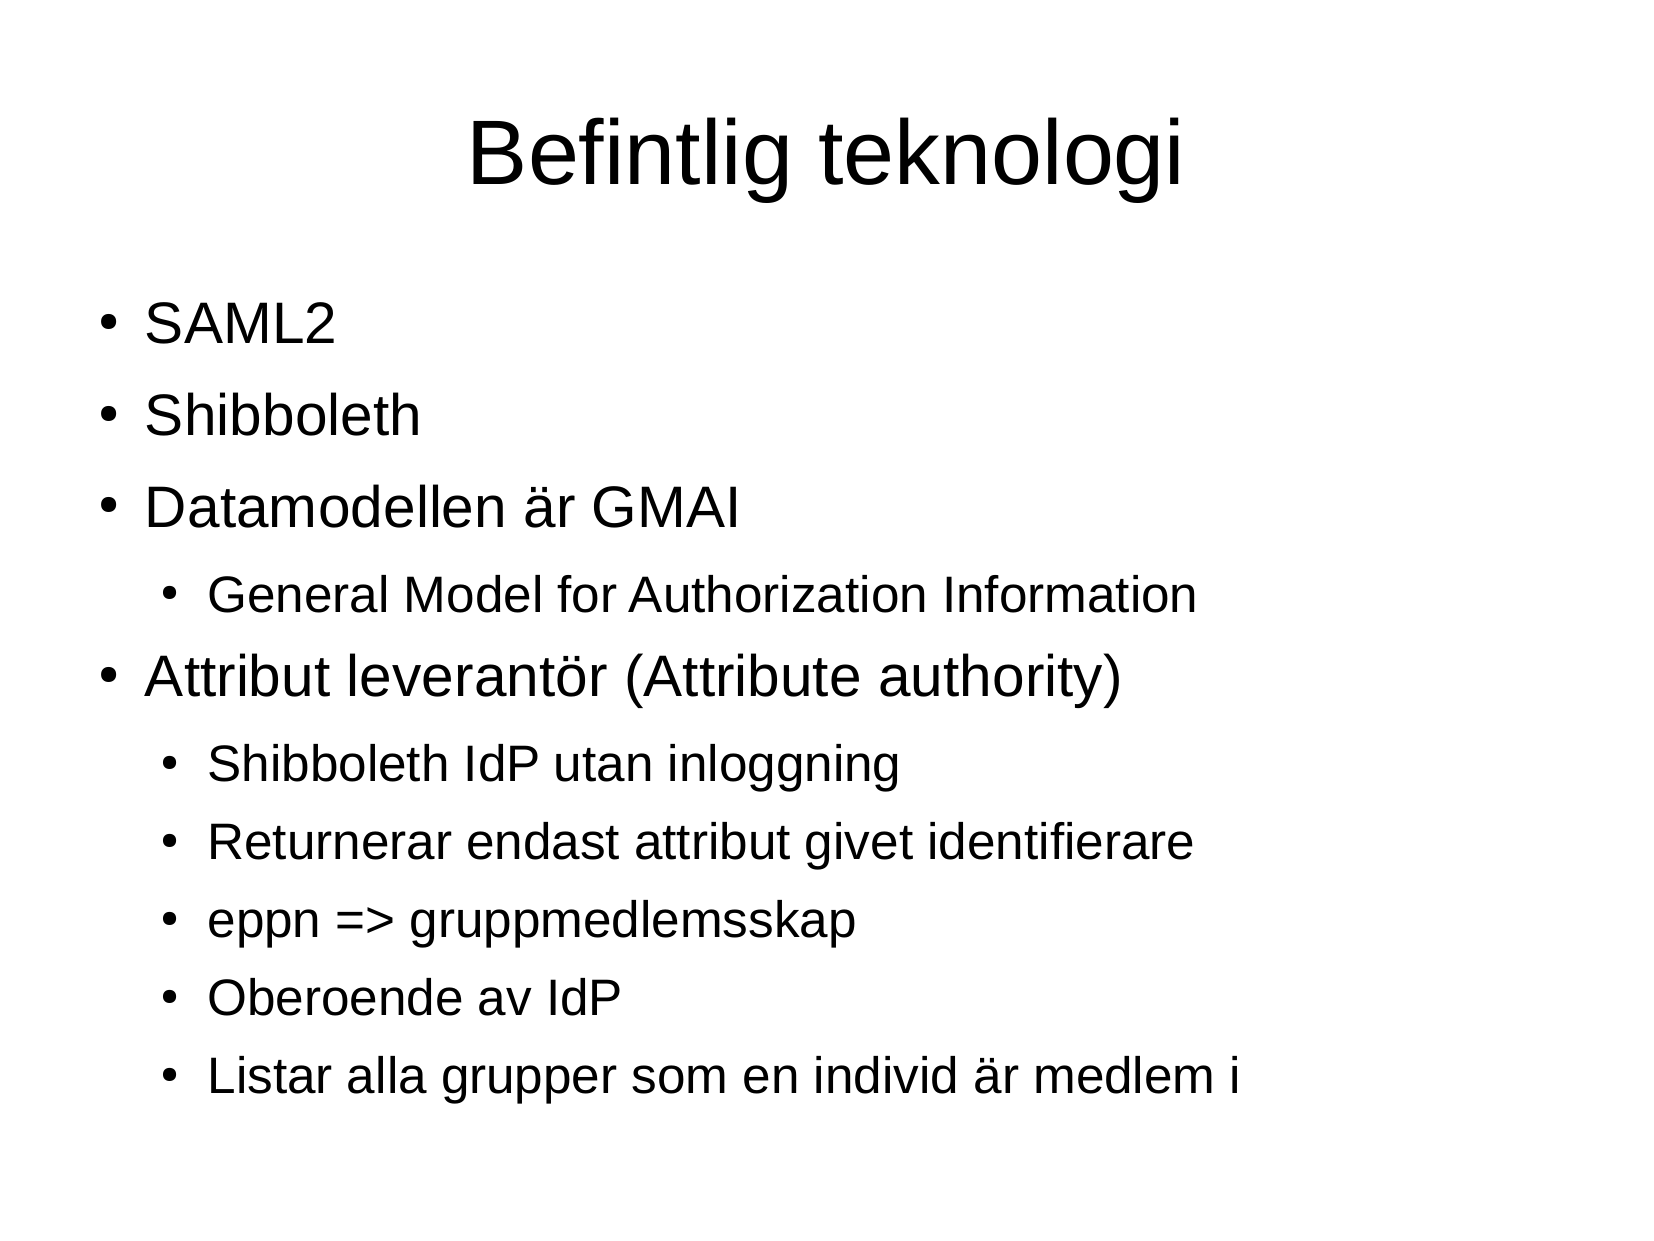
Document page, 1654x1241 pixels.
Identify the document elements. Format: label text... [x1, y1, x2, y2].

list SAML2 Shibboleth Datamodellen är GMAI General Model for Authorization Information Attribut leverantör (Attribute authority) Shibboleth IdP utan inloggning Returnerar endast attribut givet identifierare eppn => gruppmedlemsskap Oberoende av IdP Listar alla grupper som en individ är medlem i [82, 290, 1571, 1109]
title Befintlig teknologi [82, 56, 1571, 250]
